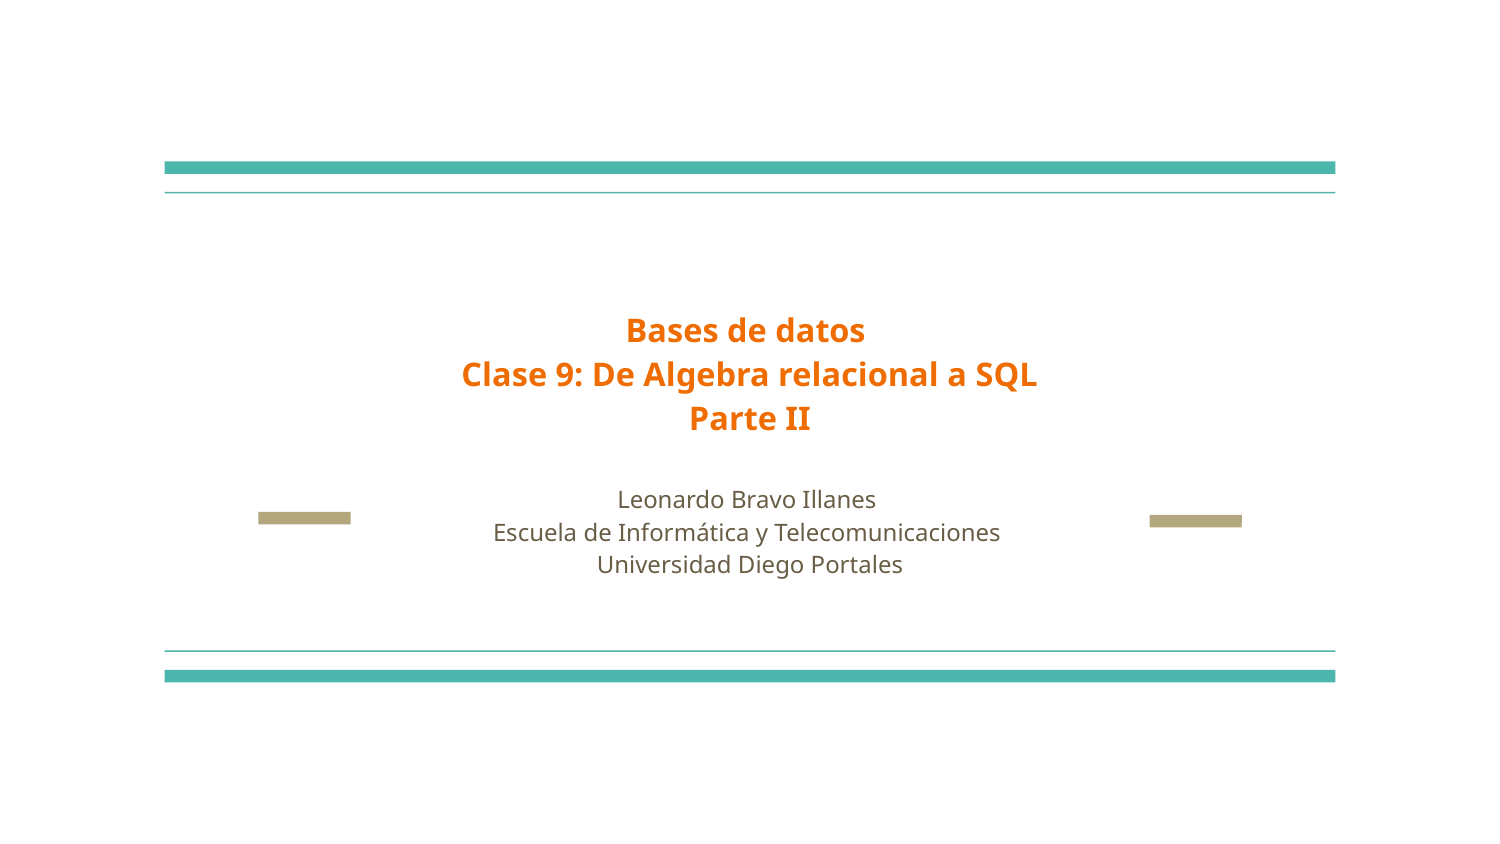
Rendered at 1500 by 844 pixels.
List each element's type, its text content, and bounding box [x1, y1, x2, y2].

title Bases de datos Clase 9: De Algebra relacional a SQL Parte II [164, 287, 1336, 456]
subtitle Leonardo Bravo Illanes Escuela de Informática y Telecomunicaciones Universidad Diego Portales [350, 467, 1150, 598]
